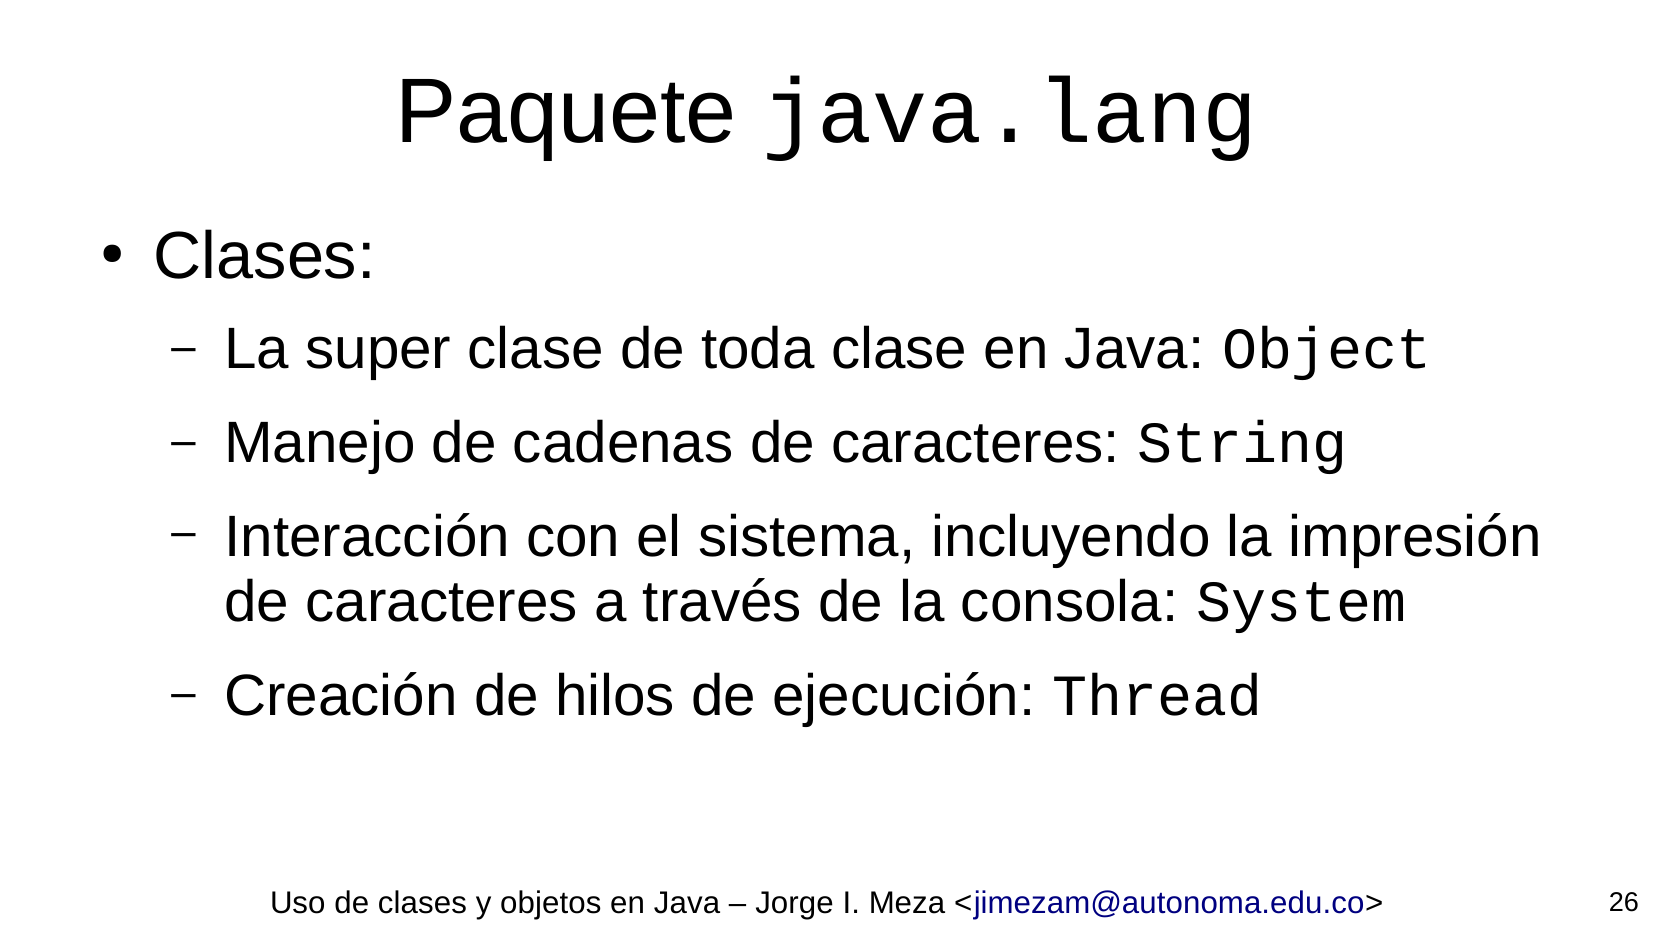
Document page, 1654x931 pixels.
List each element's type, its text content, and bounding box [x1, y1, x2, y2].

list Clases: La super clase de toda clase en Java: Object Manejo de cadenas de caracteres: String Interacción con el sistema, incluyendo la impresión de caracteres a través de la consola: System Creación de hilos de ejecución: Thread [82, 217, 1571, 879]
title Paquete java.lang [82, 37, 1571, 193]
